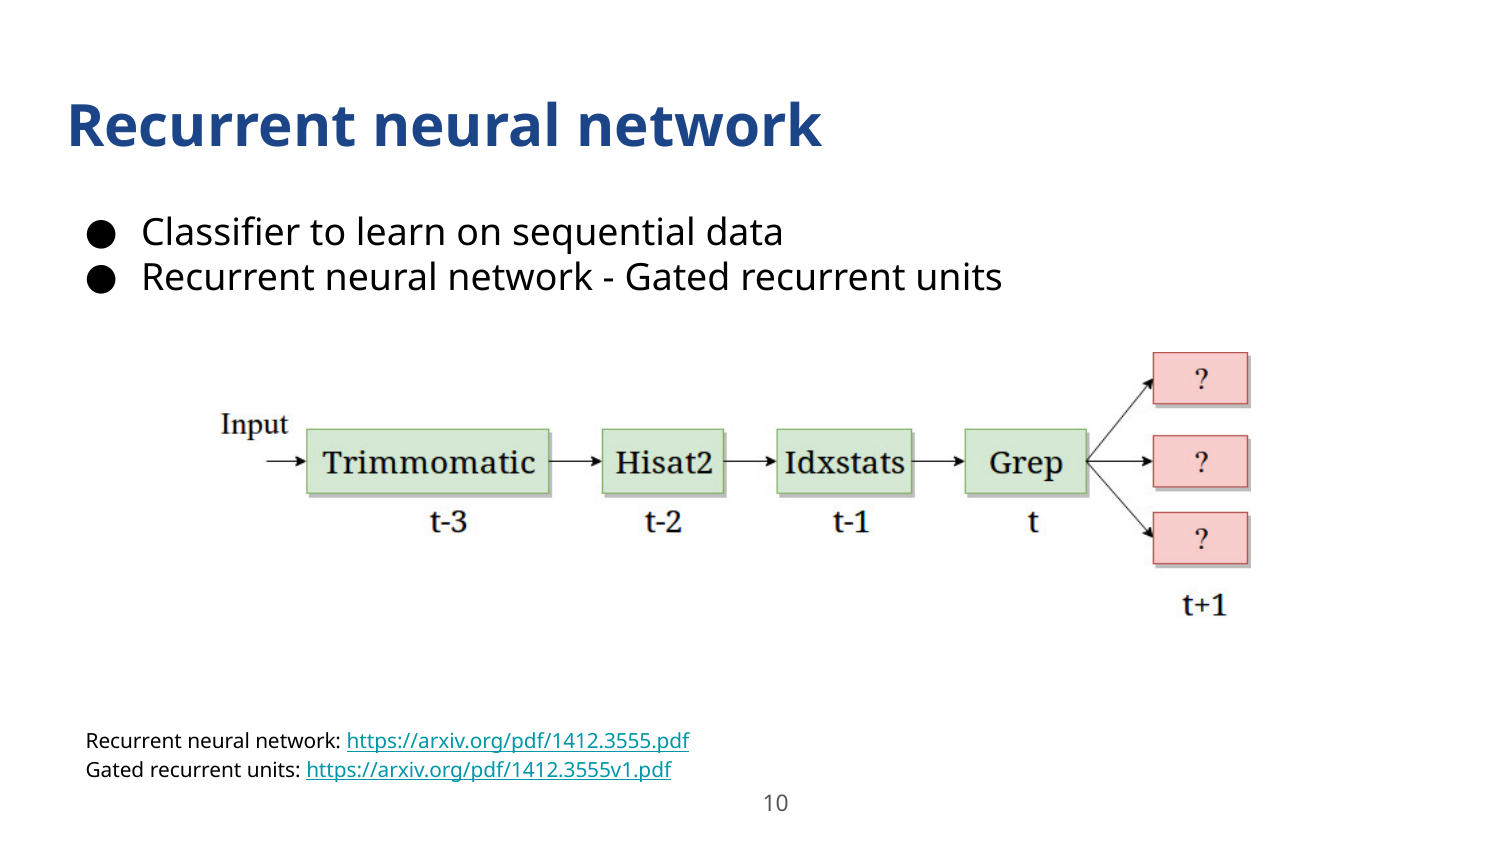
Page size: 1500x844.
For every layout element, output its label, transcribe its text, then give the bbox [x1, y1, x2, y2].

text_box Recurrent neural network: https://arxiv.org/pdf/1412.3555.pdf Gated recurrent units: https://arxiv.org/pdf/1412.3555v1.pdf [70, 730, 750, 808]
slide_number <number> [714, 771, 805, 837]
title Recurrent neural network [51, 72, 1449, 167]
list Classifier to learn on sequential data Recurrent neural network - Gated recurrent units [51, 192, 1449, 753]
picture [219, 352, 1251, 622]
